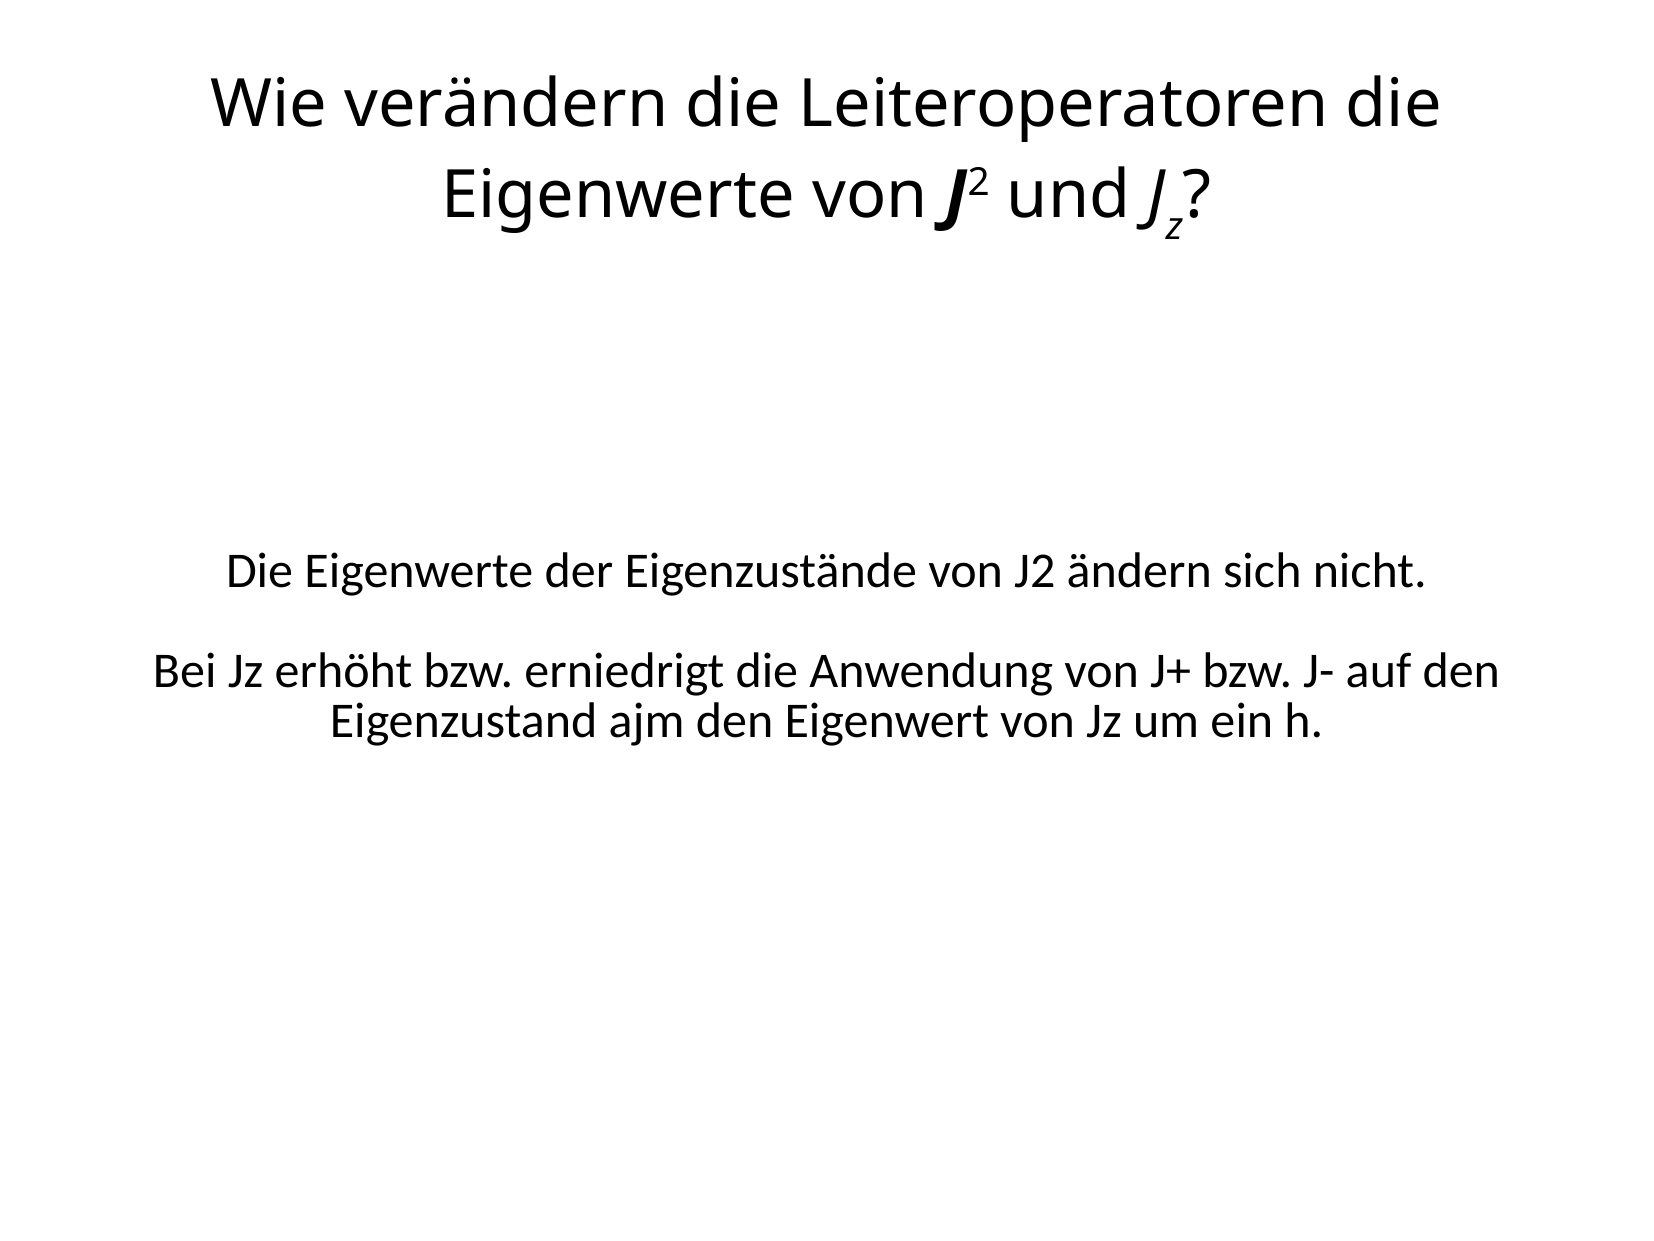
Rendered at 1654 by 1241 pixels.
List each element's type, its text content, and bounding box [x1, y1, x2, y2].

title Wie verändern die Leiteroperatoren die Eigenwerte von J2 und Jz? [82, 49, 1571, 257]
subtitle Die Eigenwerte der Eigenzustände von J2 ändern sich nicht. Bei Jz erhöht bzw. erniedrigt die Anwendung von J+ bzw. J- auf den Eigenzustand ajm den Eigenwert von Jz um ein h. [82, 290, 1571, 1010]
